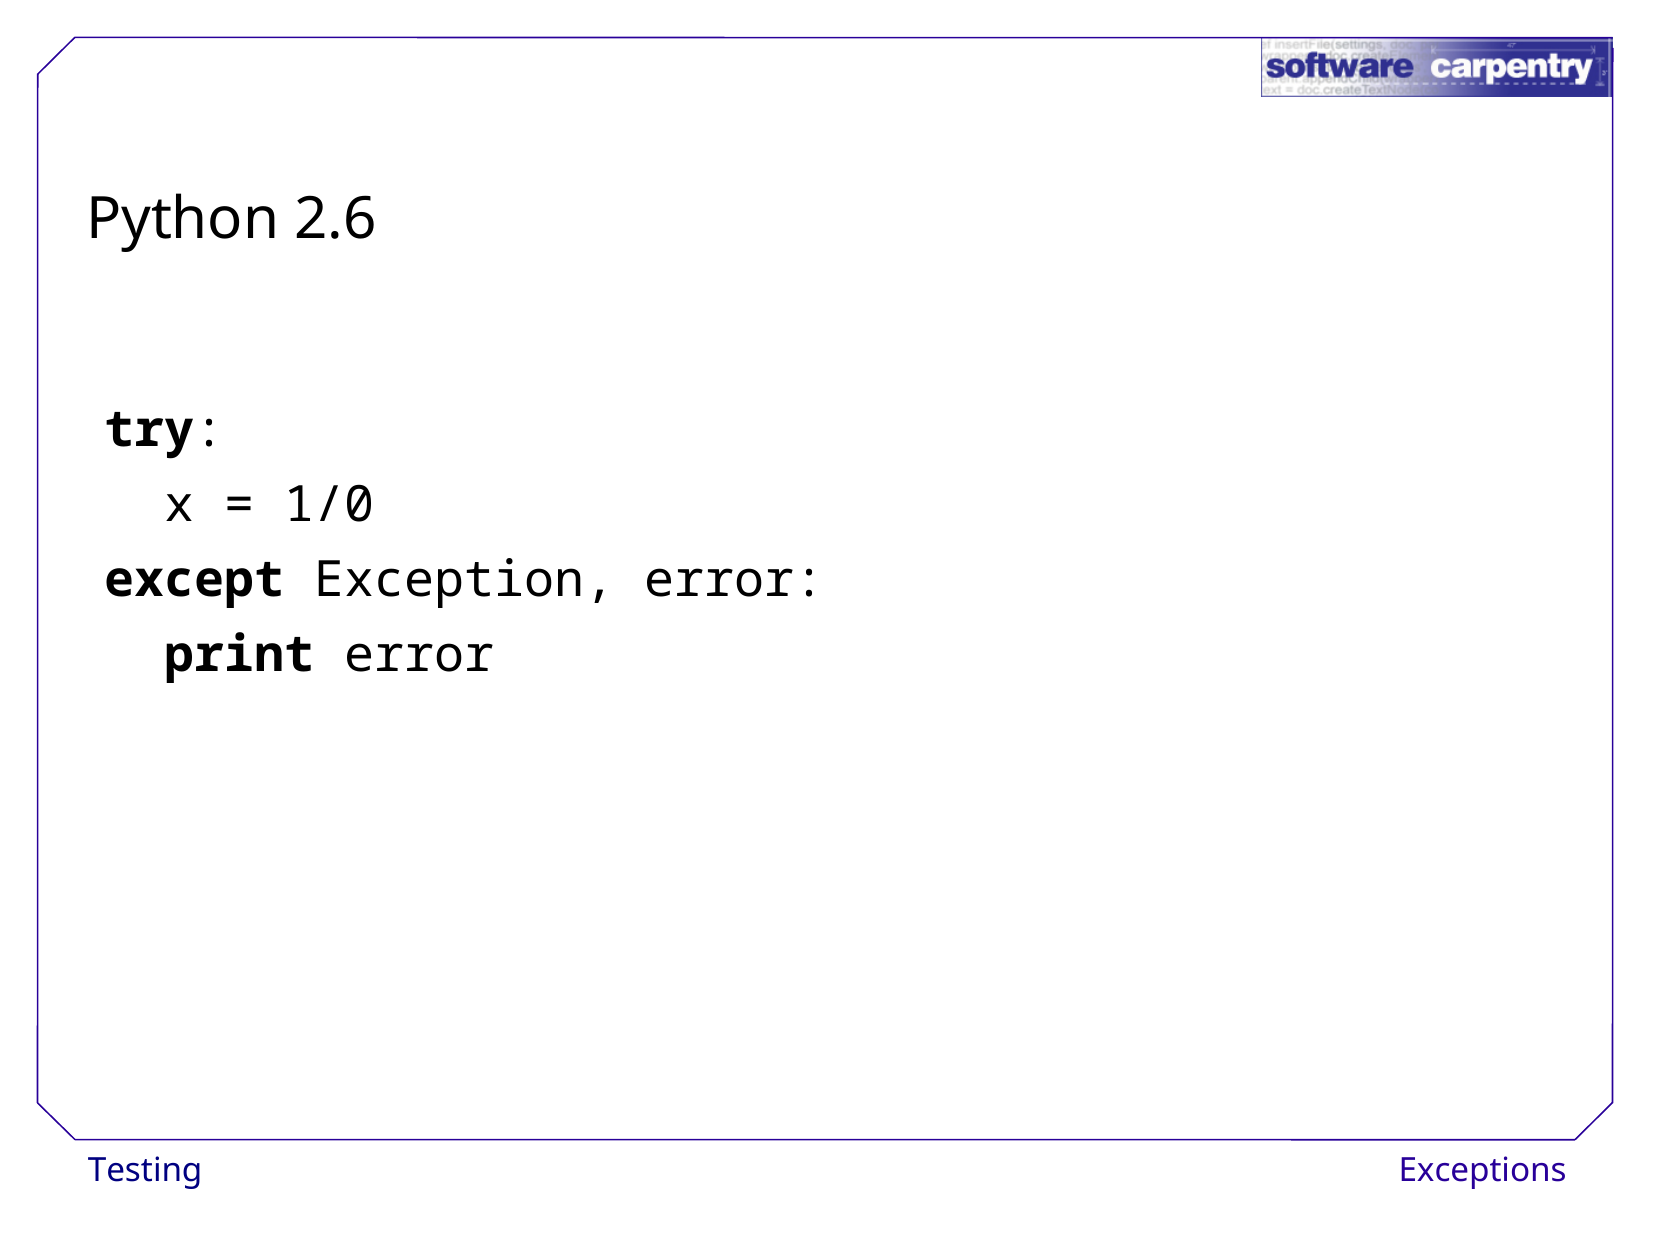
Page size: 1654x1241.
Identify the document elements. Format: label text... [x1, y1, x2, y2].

text_box Python 2.6 [71, 138, 542, 259]
text_box try: x = 1/0 except Exception, error: print error [89, 374, 657, 1093]
picture [1261, 39, 1613, 97]
